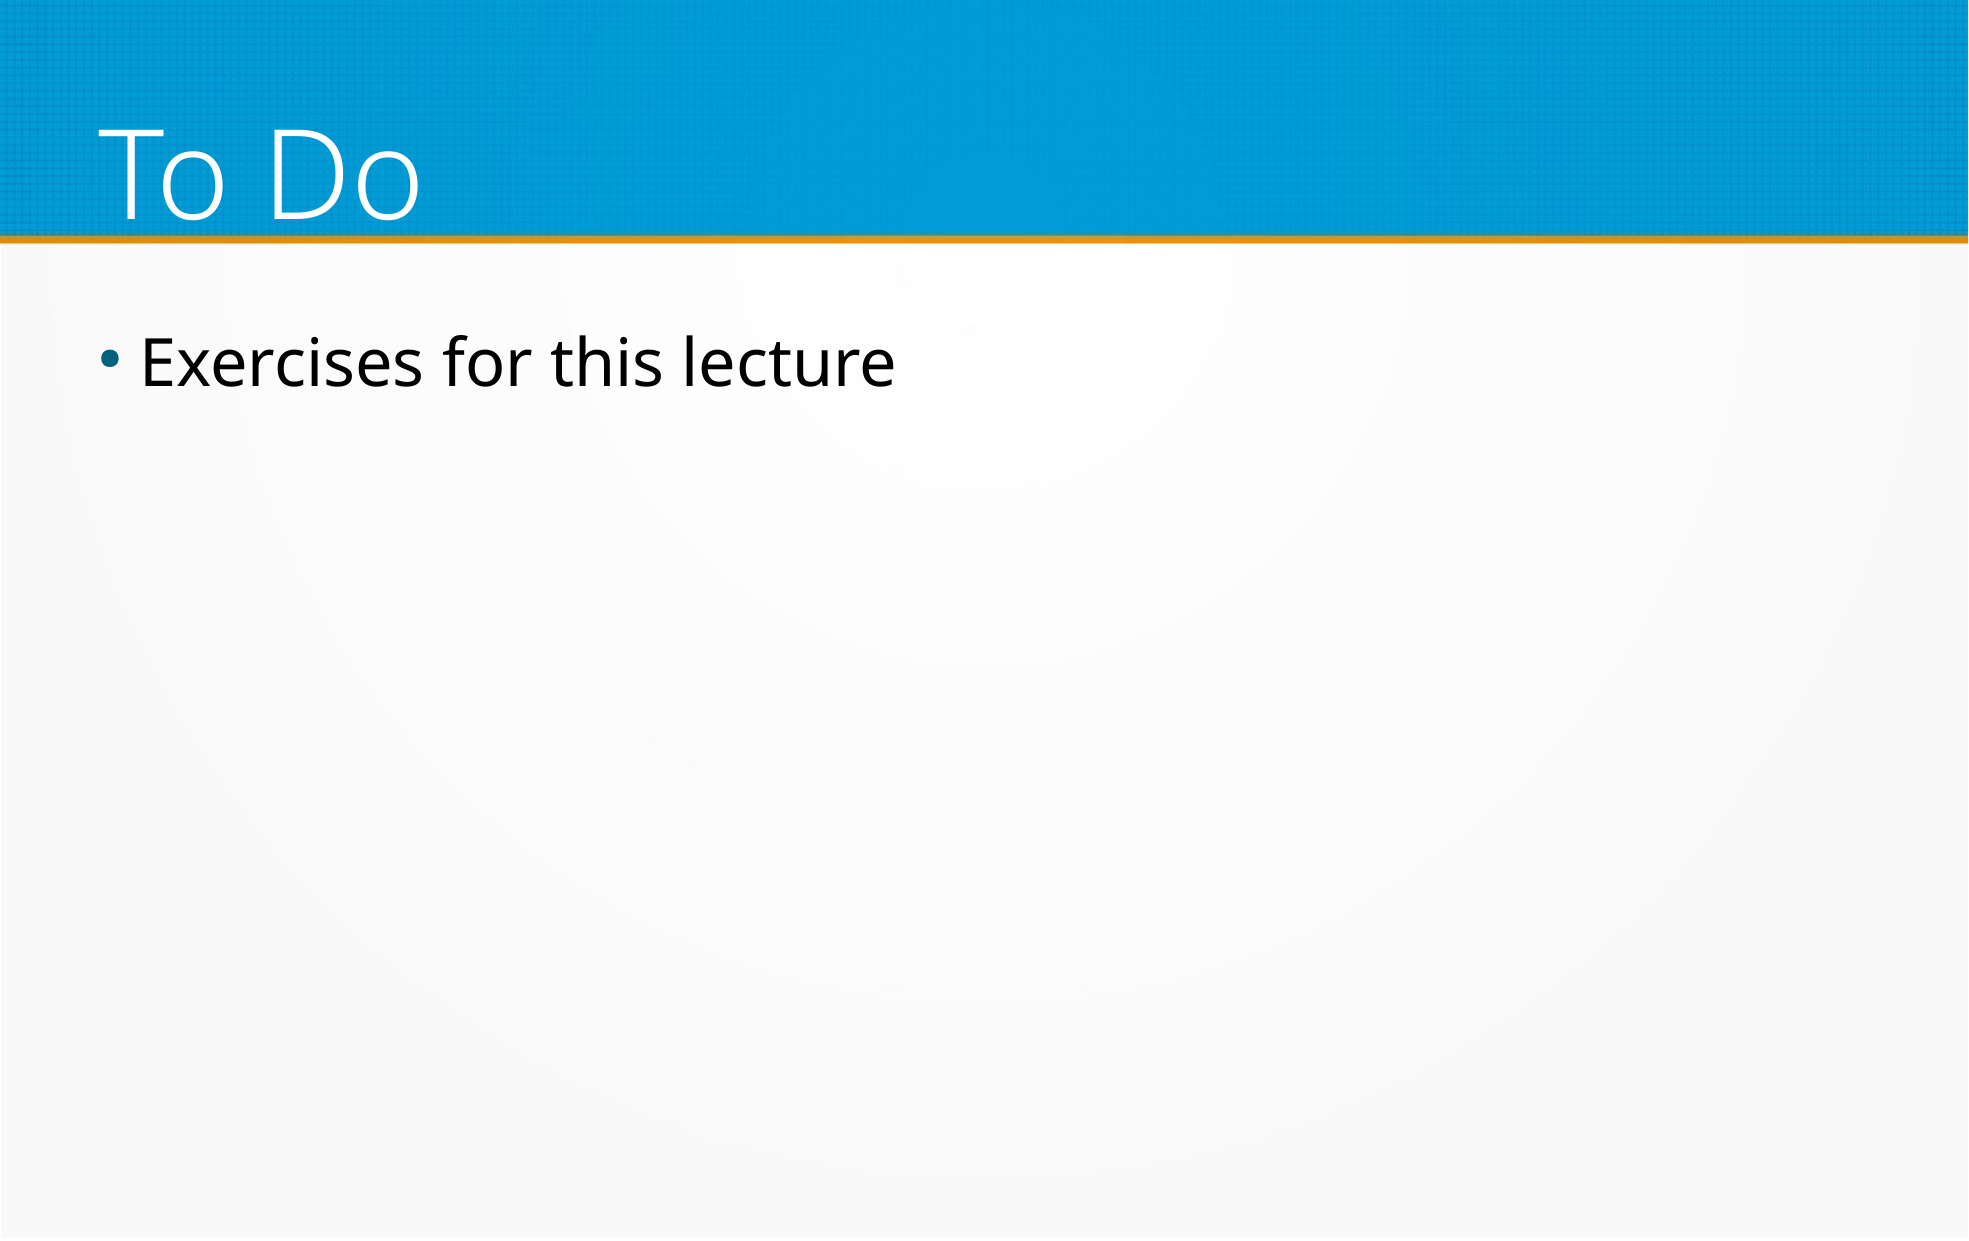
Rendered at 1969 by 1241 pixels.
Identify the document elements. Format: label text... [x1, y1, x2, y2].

picture [0, 233, 1969, 1241]
title To Do [98, 49, 1870, 257]
list Exercises for this lecture [98, 315, 1860, 1156]
